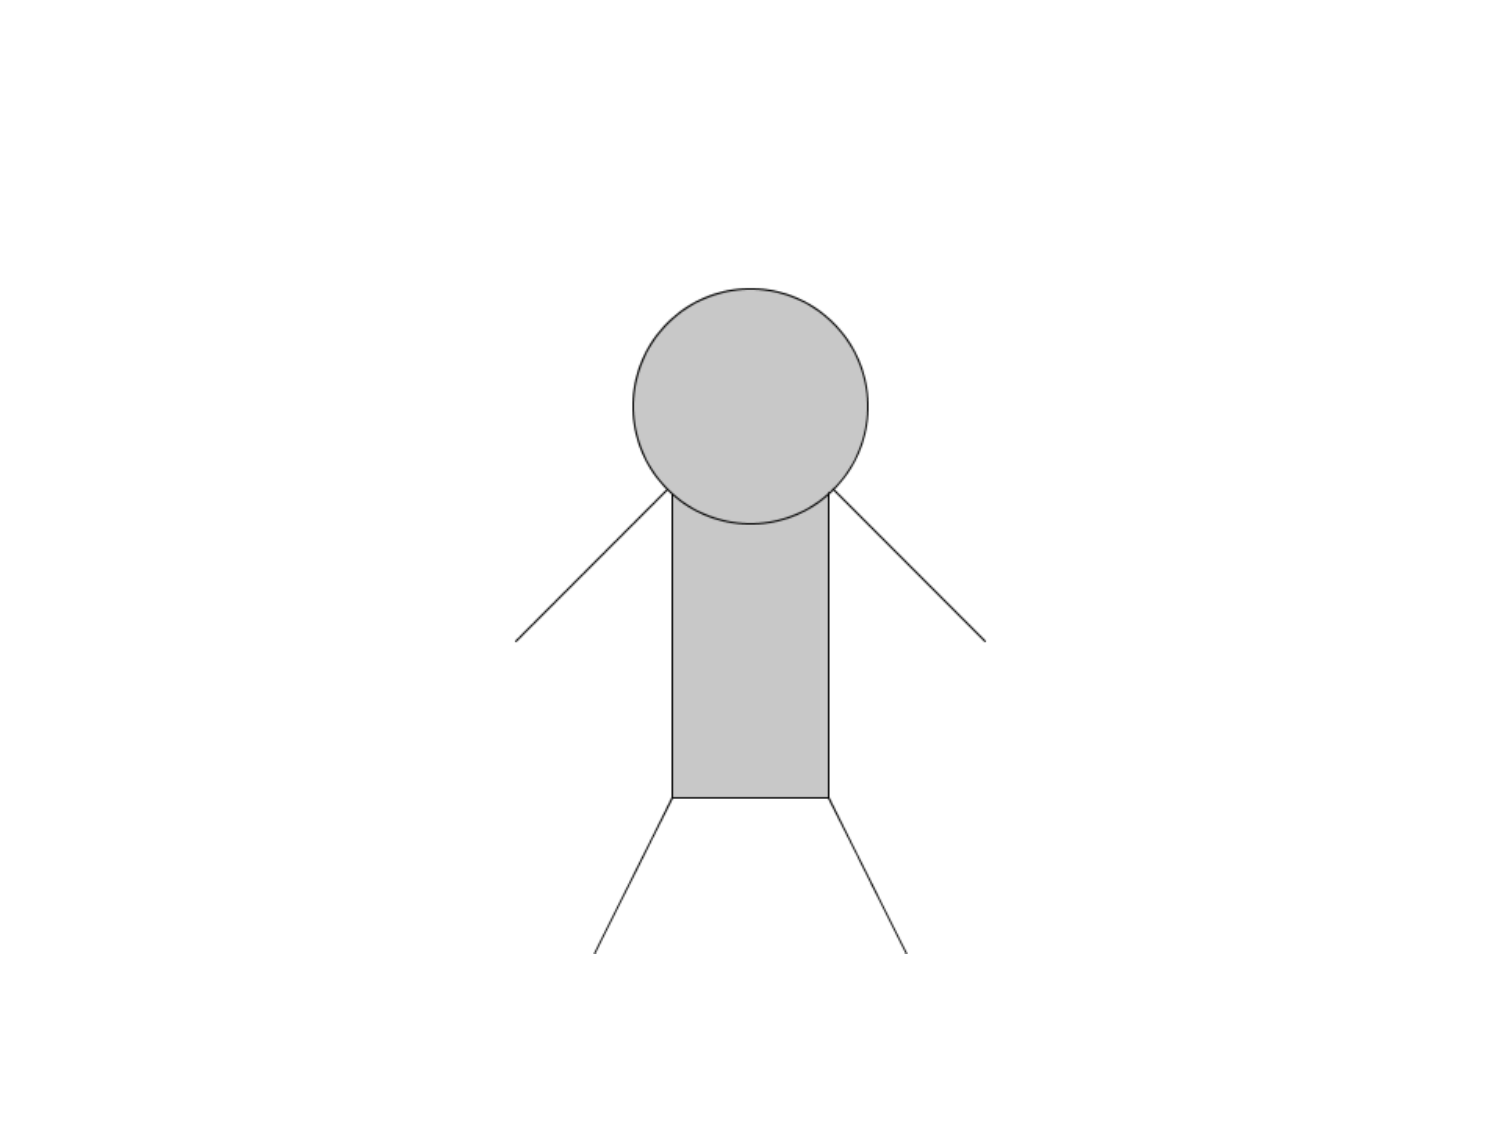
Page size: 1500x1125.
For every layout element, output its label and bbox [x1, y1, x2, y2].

picture [359, 171, 1141, 954]
